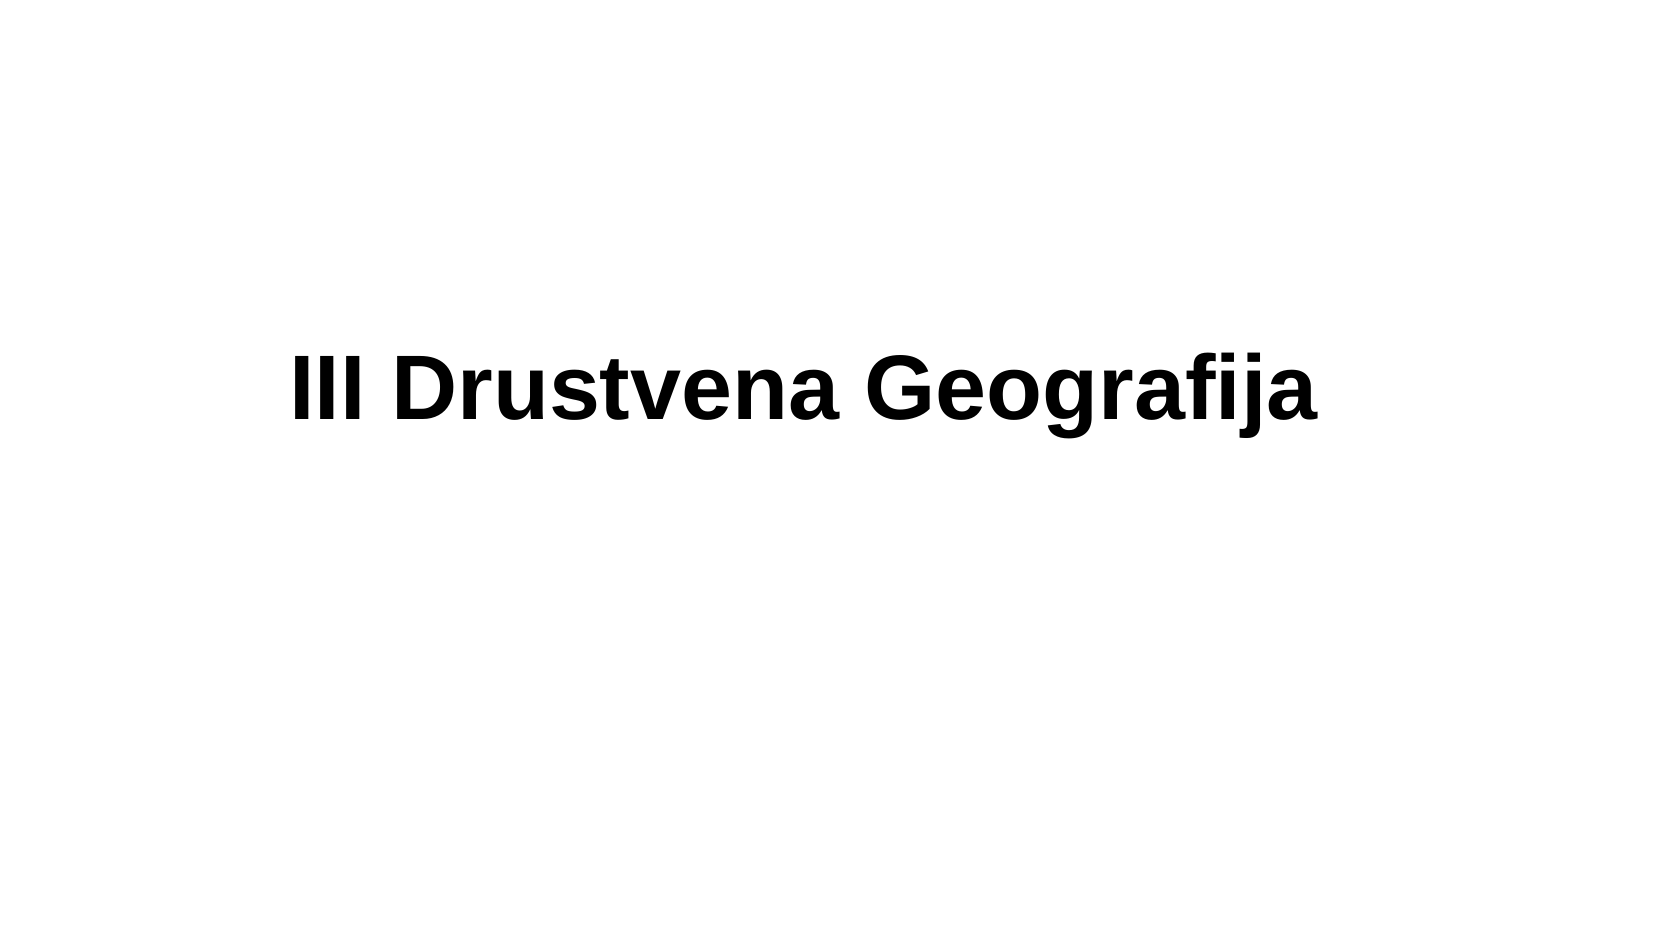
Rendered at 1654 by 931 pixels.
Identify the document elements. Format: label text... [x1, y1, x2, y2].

title III Drustvena Geografija [60, 309, 1549, 466]
